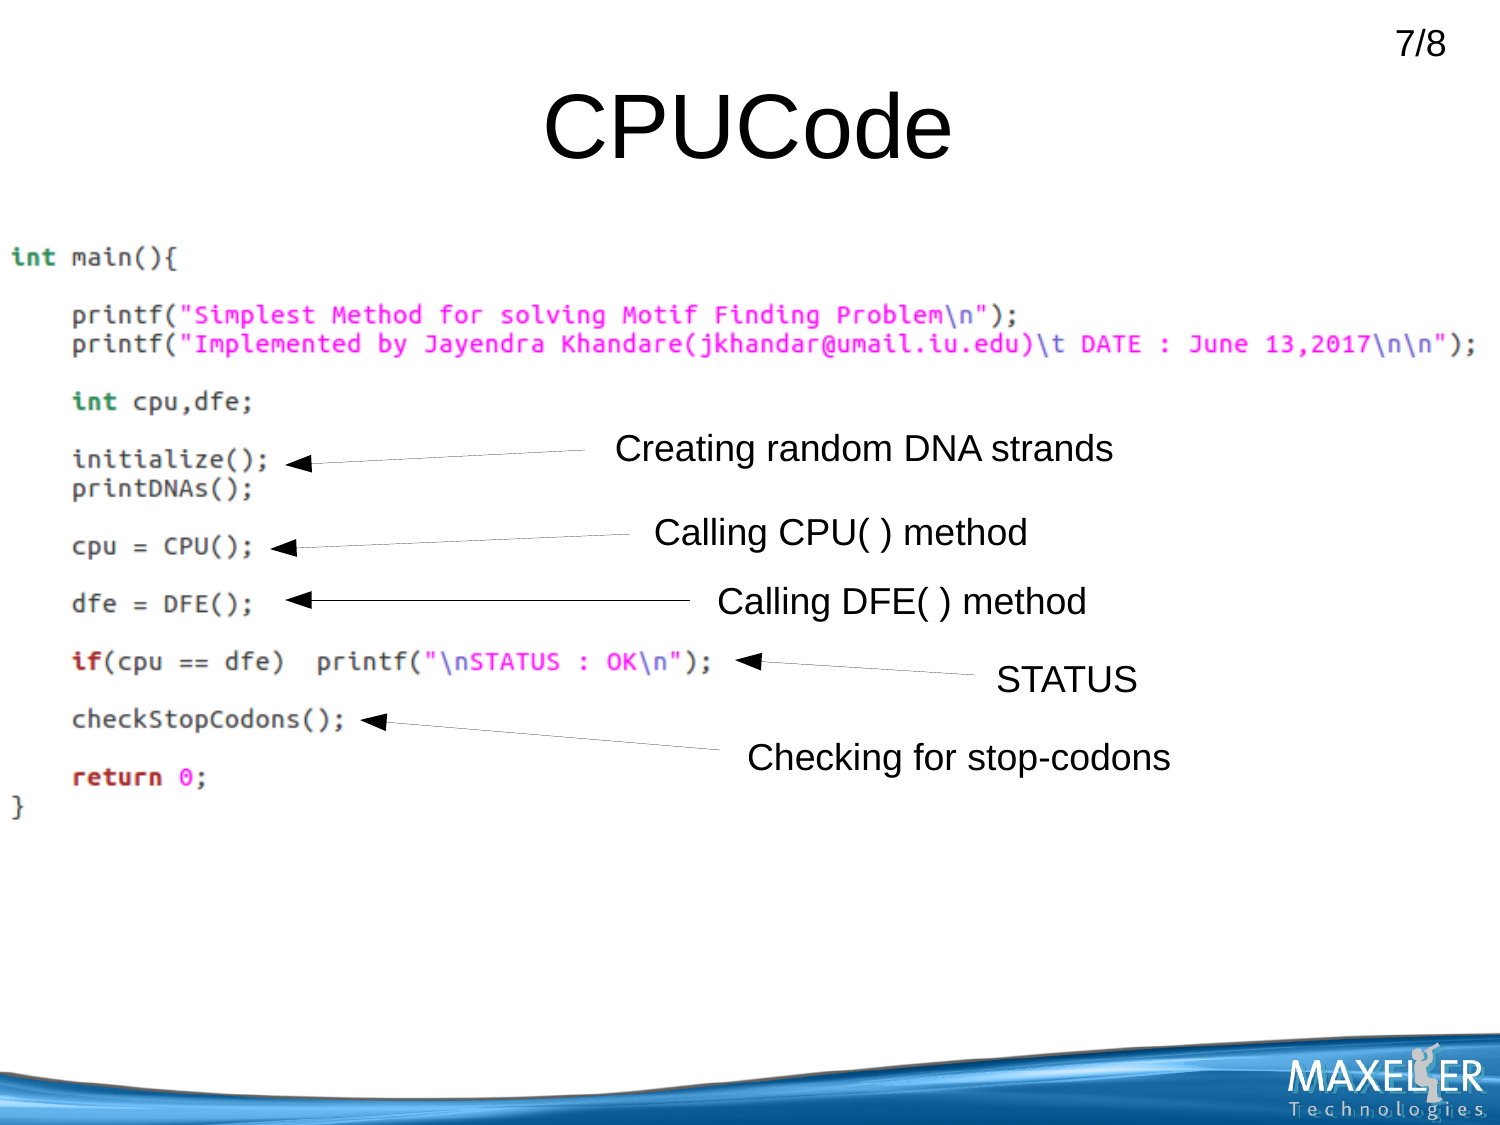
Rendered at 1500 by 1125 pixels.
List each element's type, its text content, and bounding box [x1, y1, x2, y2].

picture [11, 227, 1486, 826]
text_box Creating random DNA strands [600, 420, 1156, 480]
text_box 7/8 [1380, 15, 1486, 72]
picture [0, 1023, 1500, 1125]
text_box Calling DFE( ) method [702, 573, 1153, 631]
text_box Calling CPU( ) method [639, 504, 1120, 561]
text_box Checking for stop-codons [732, 729, 1201, 796]
title CPUCode [75, 45, 1424, 208]
text_box STATUS [981, 650, 1156, 708]
